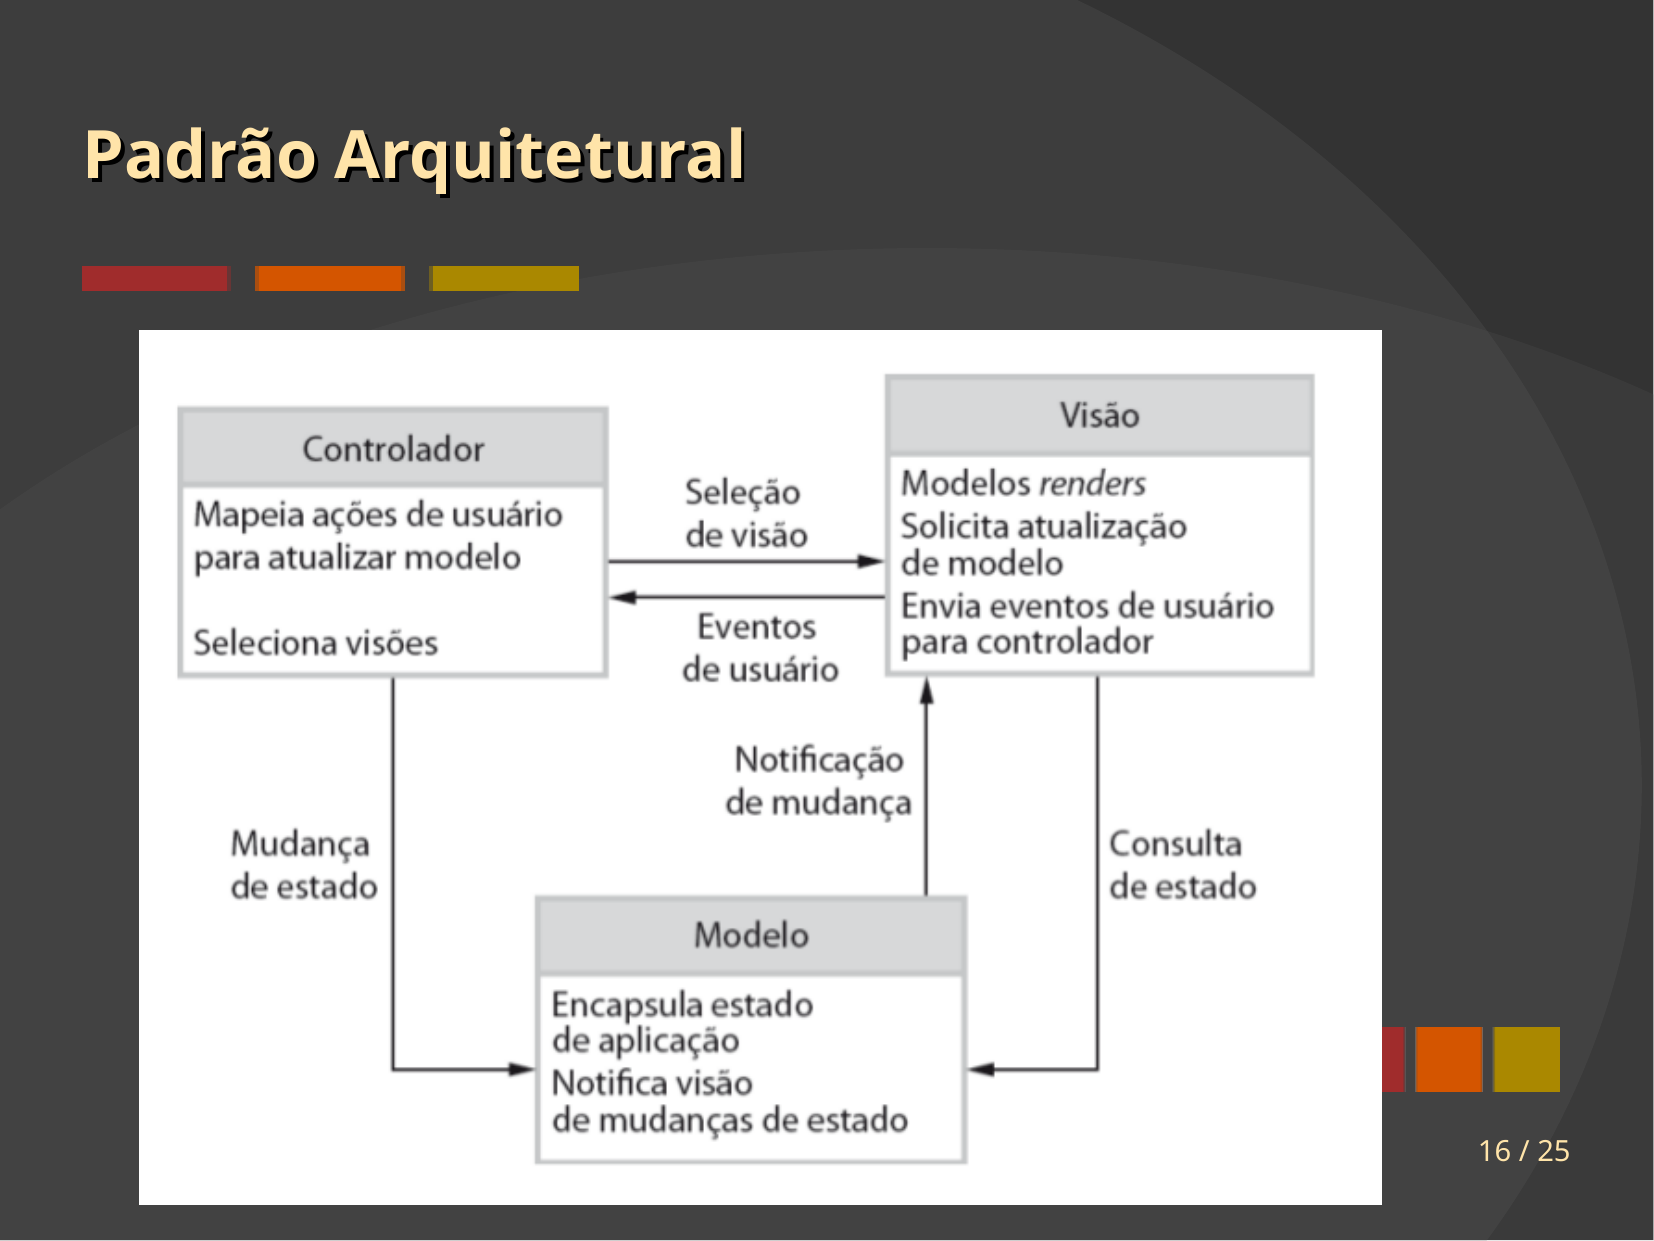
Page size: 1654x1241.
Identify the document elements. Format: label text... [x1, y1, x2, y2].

title Padrão Arquitetural [82, 49, 1571, 257]
picture [82, 266, 579, 291]
picture [139, 330, 1560, 1205]
